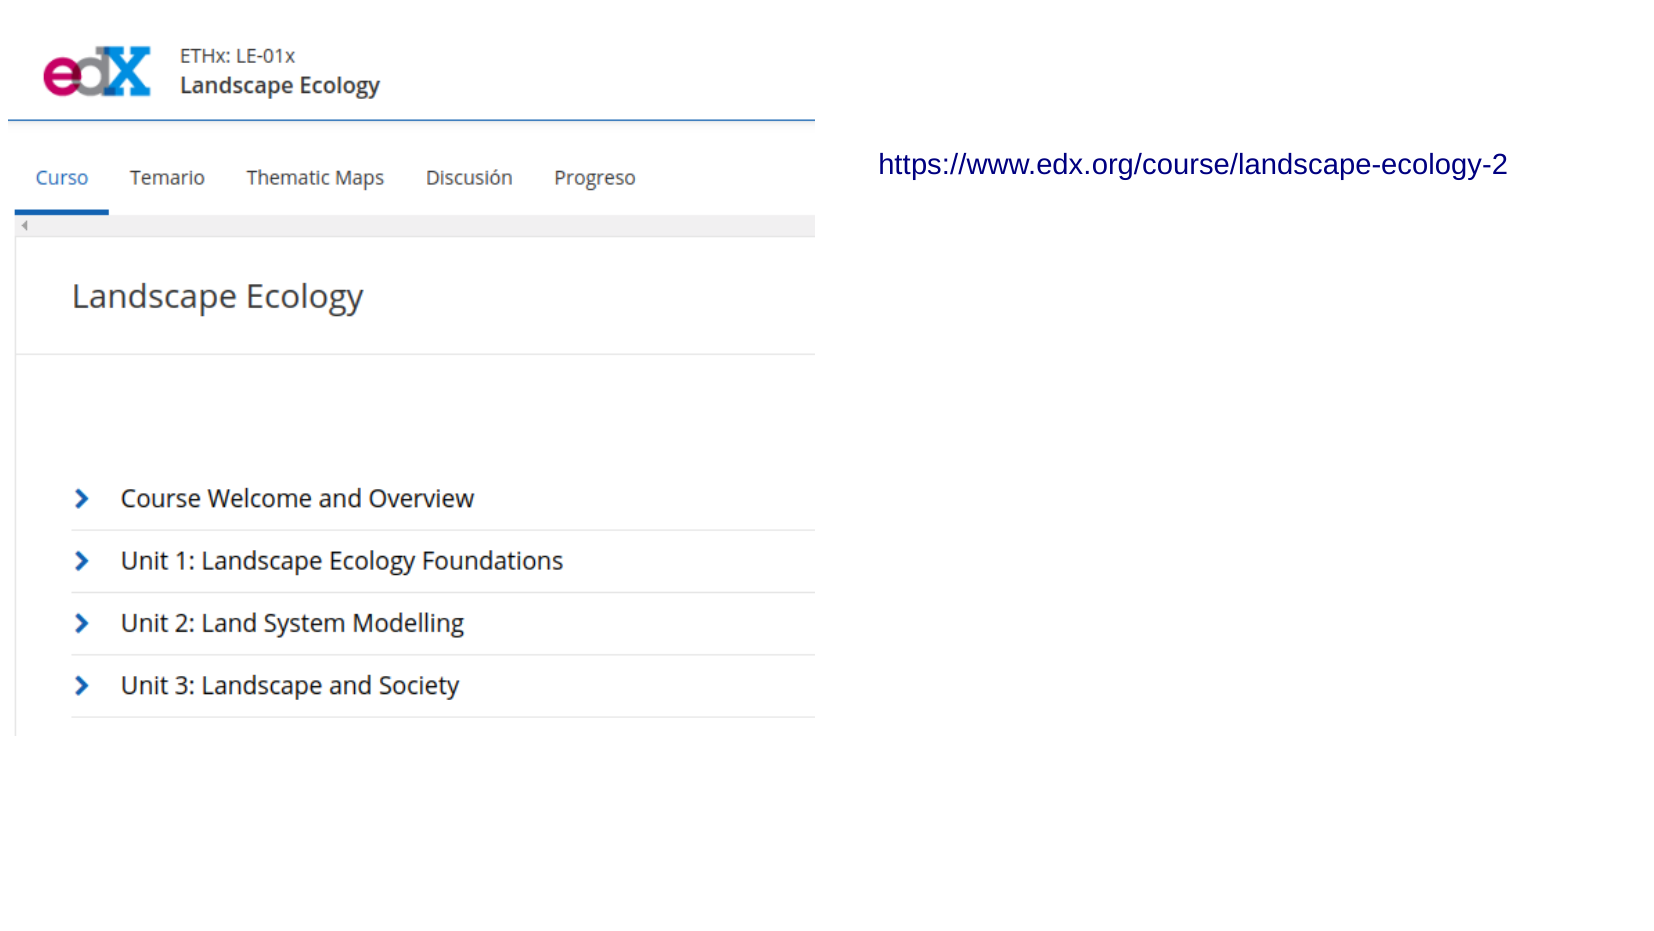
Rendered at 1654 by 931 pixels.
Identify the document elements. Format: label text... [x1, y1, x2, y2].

picture [8, 38, 815, 736]
text_box https://www.edx.org/course/landscape-ecology-2 [863, 141, 1531, 241]
